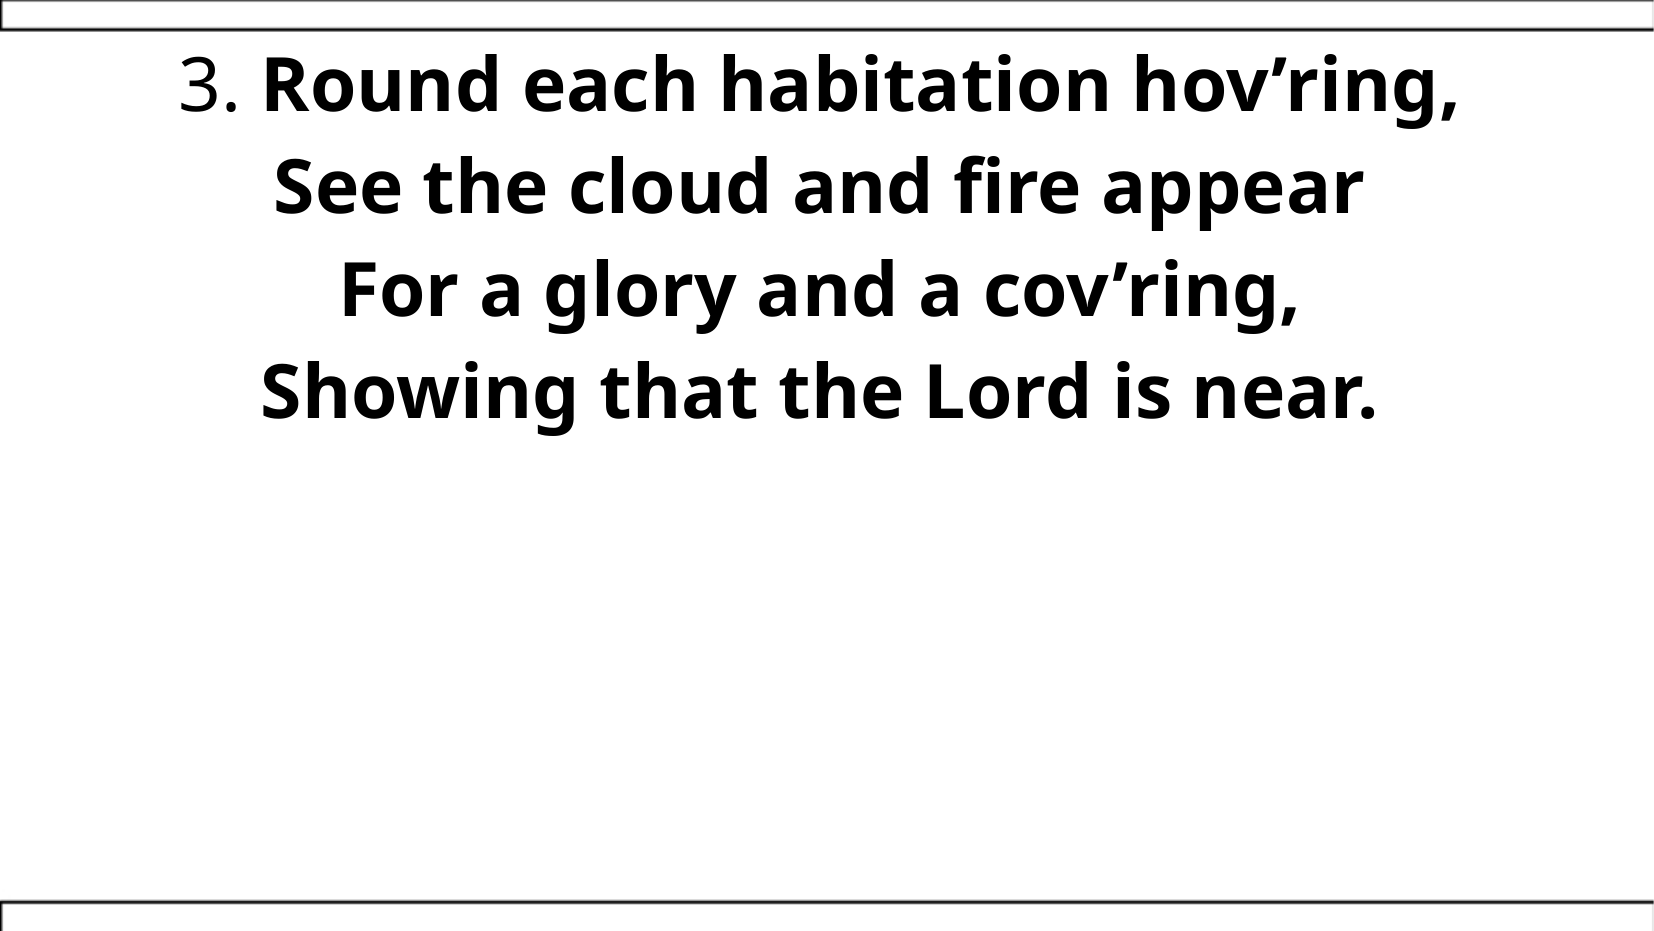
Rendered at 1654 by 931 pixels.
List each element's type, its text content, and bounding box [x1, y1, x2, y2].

text_box 3. Round each habitation hov’ring, See the cloud and fire appear For a glory and a cov’ring, Showing that the Lord is near. [77, 24, 1563, 439]
picture [0, 0, 1654, 931]
